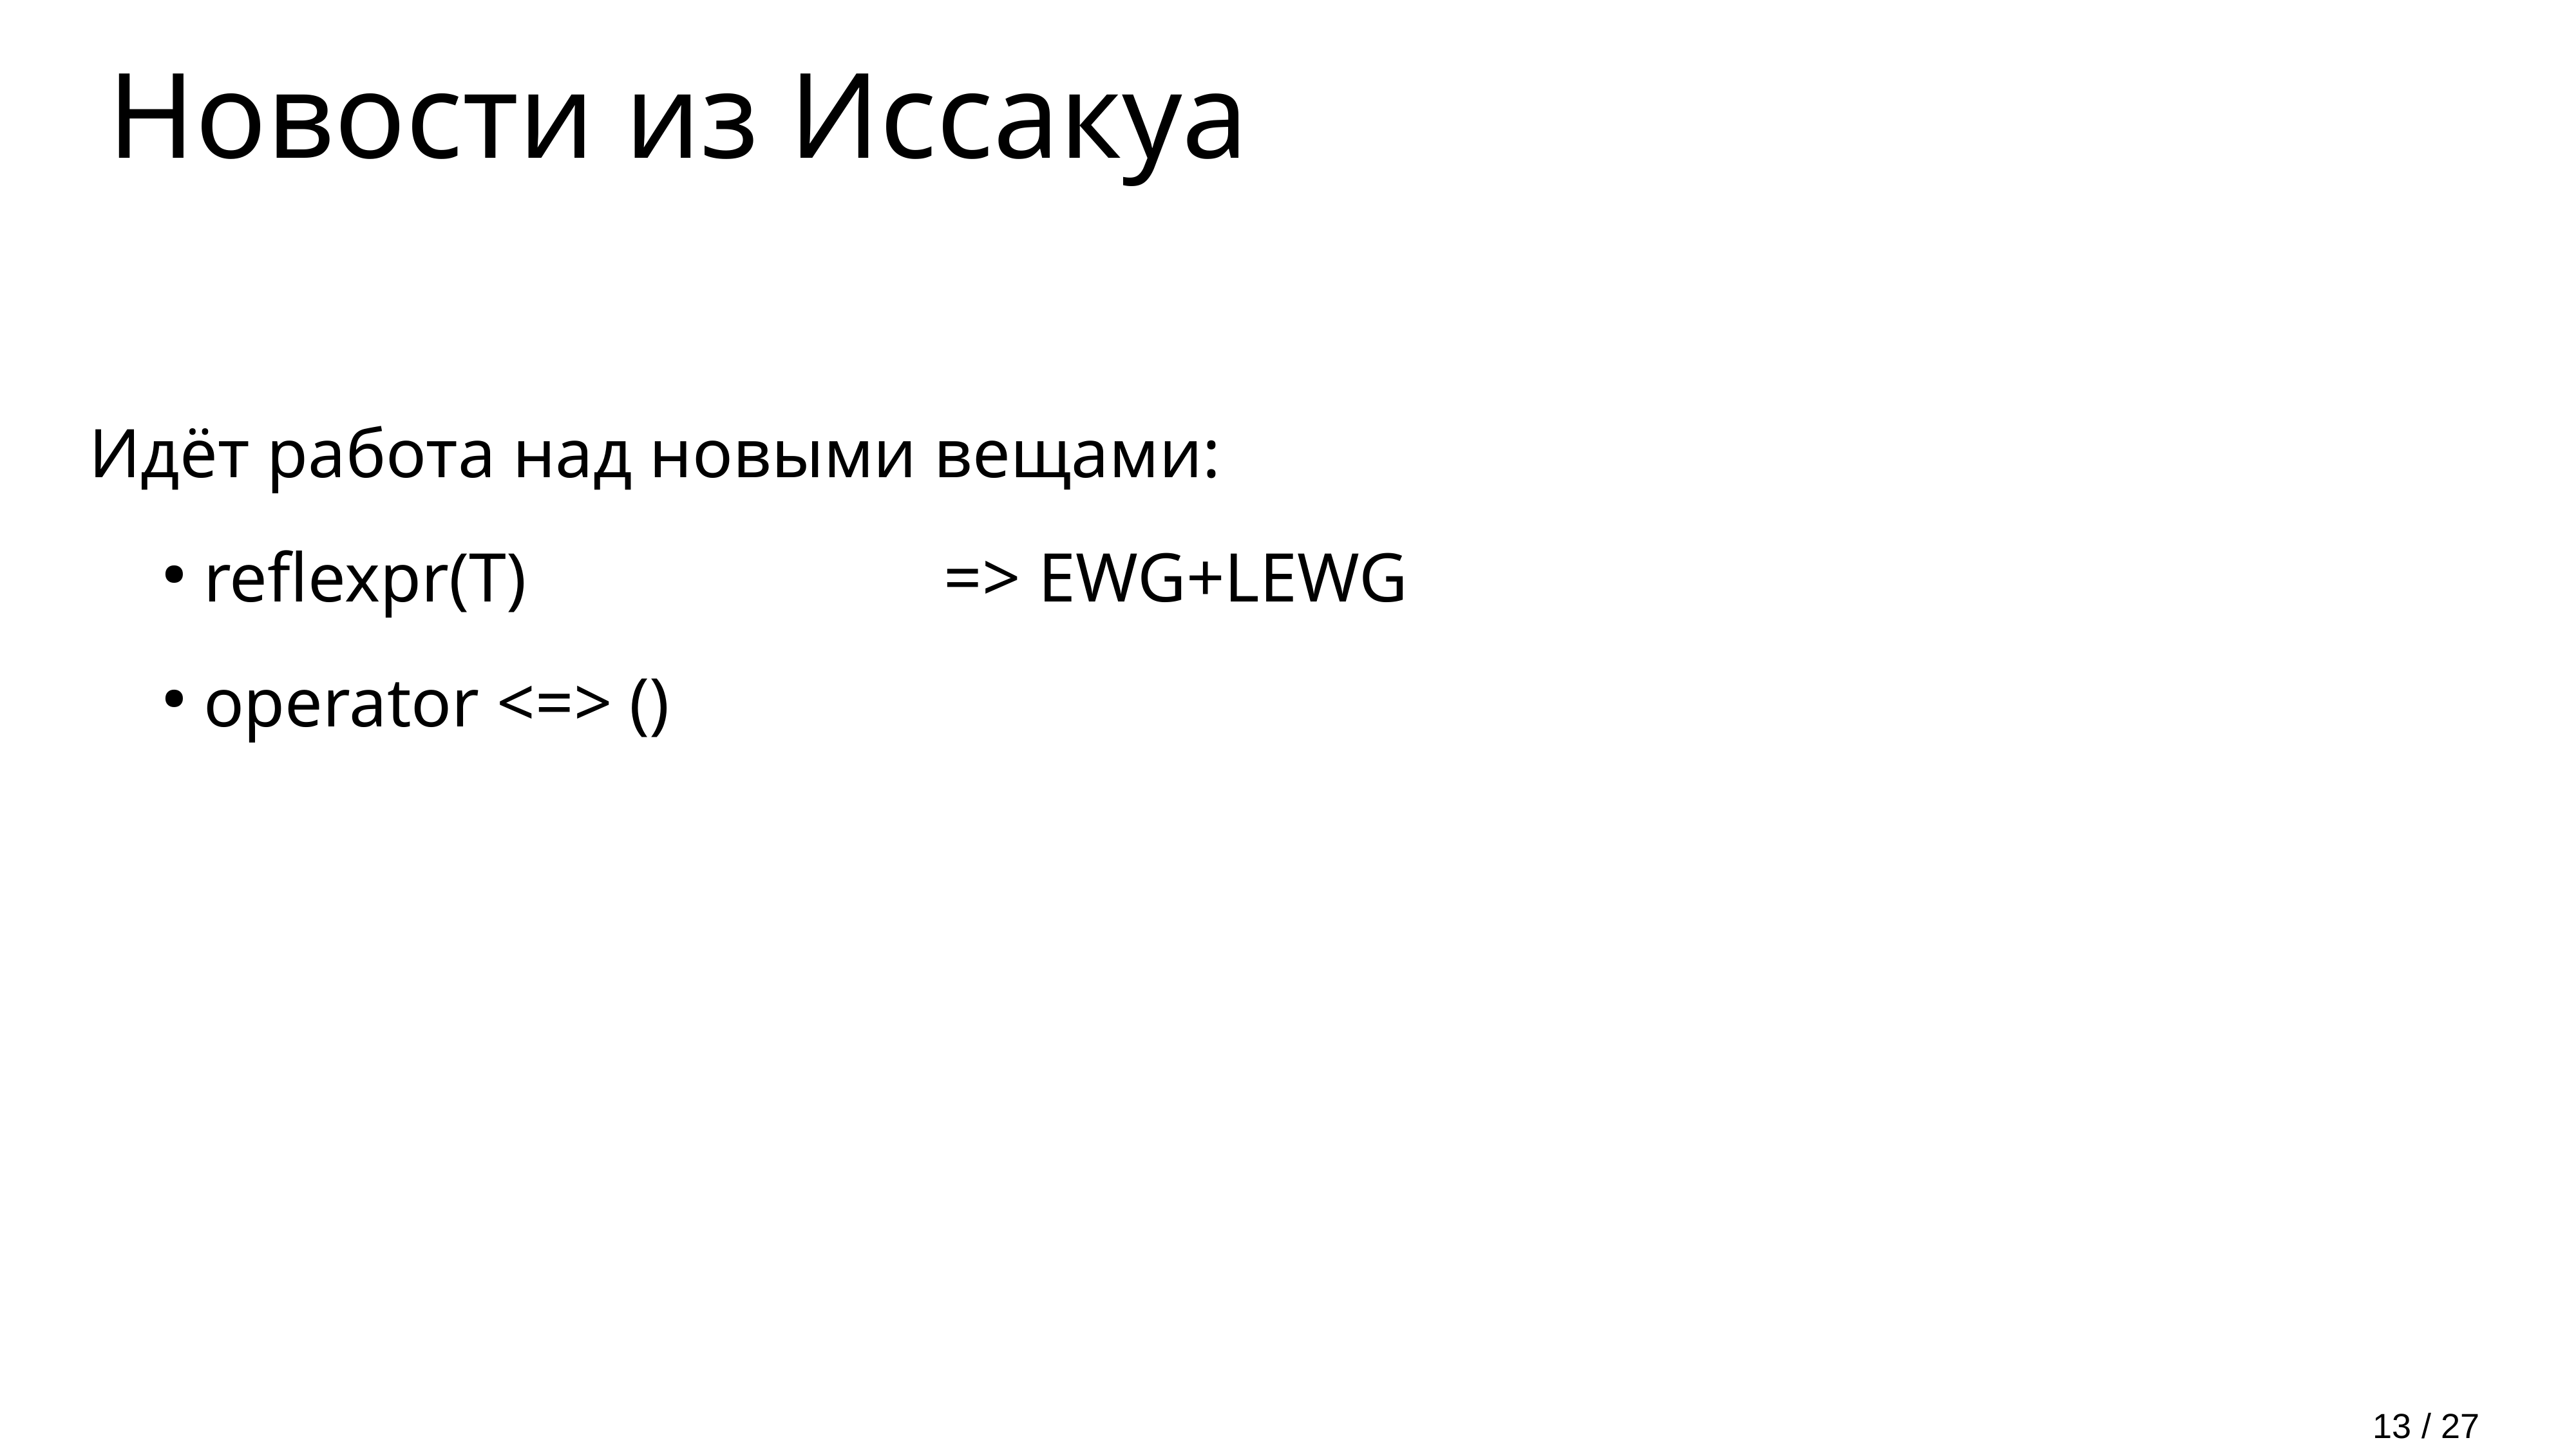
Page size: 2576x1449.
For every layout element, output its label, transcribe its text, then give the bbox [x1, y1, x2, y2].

text_box <number> / 27 [2363, 1402, 2576, 1449]
title Новости из Иссакуа [108, 35, 2468, 196]
text_box Идёт работа над новыми вещами: reflexpr(T) => EWG+LEWG operator <=> () [39, 387, 2561, 1442]
